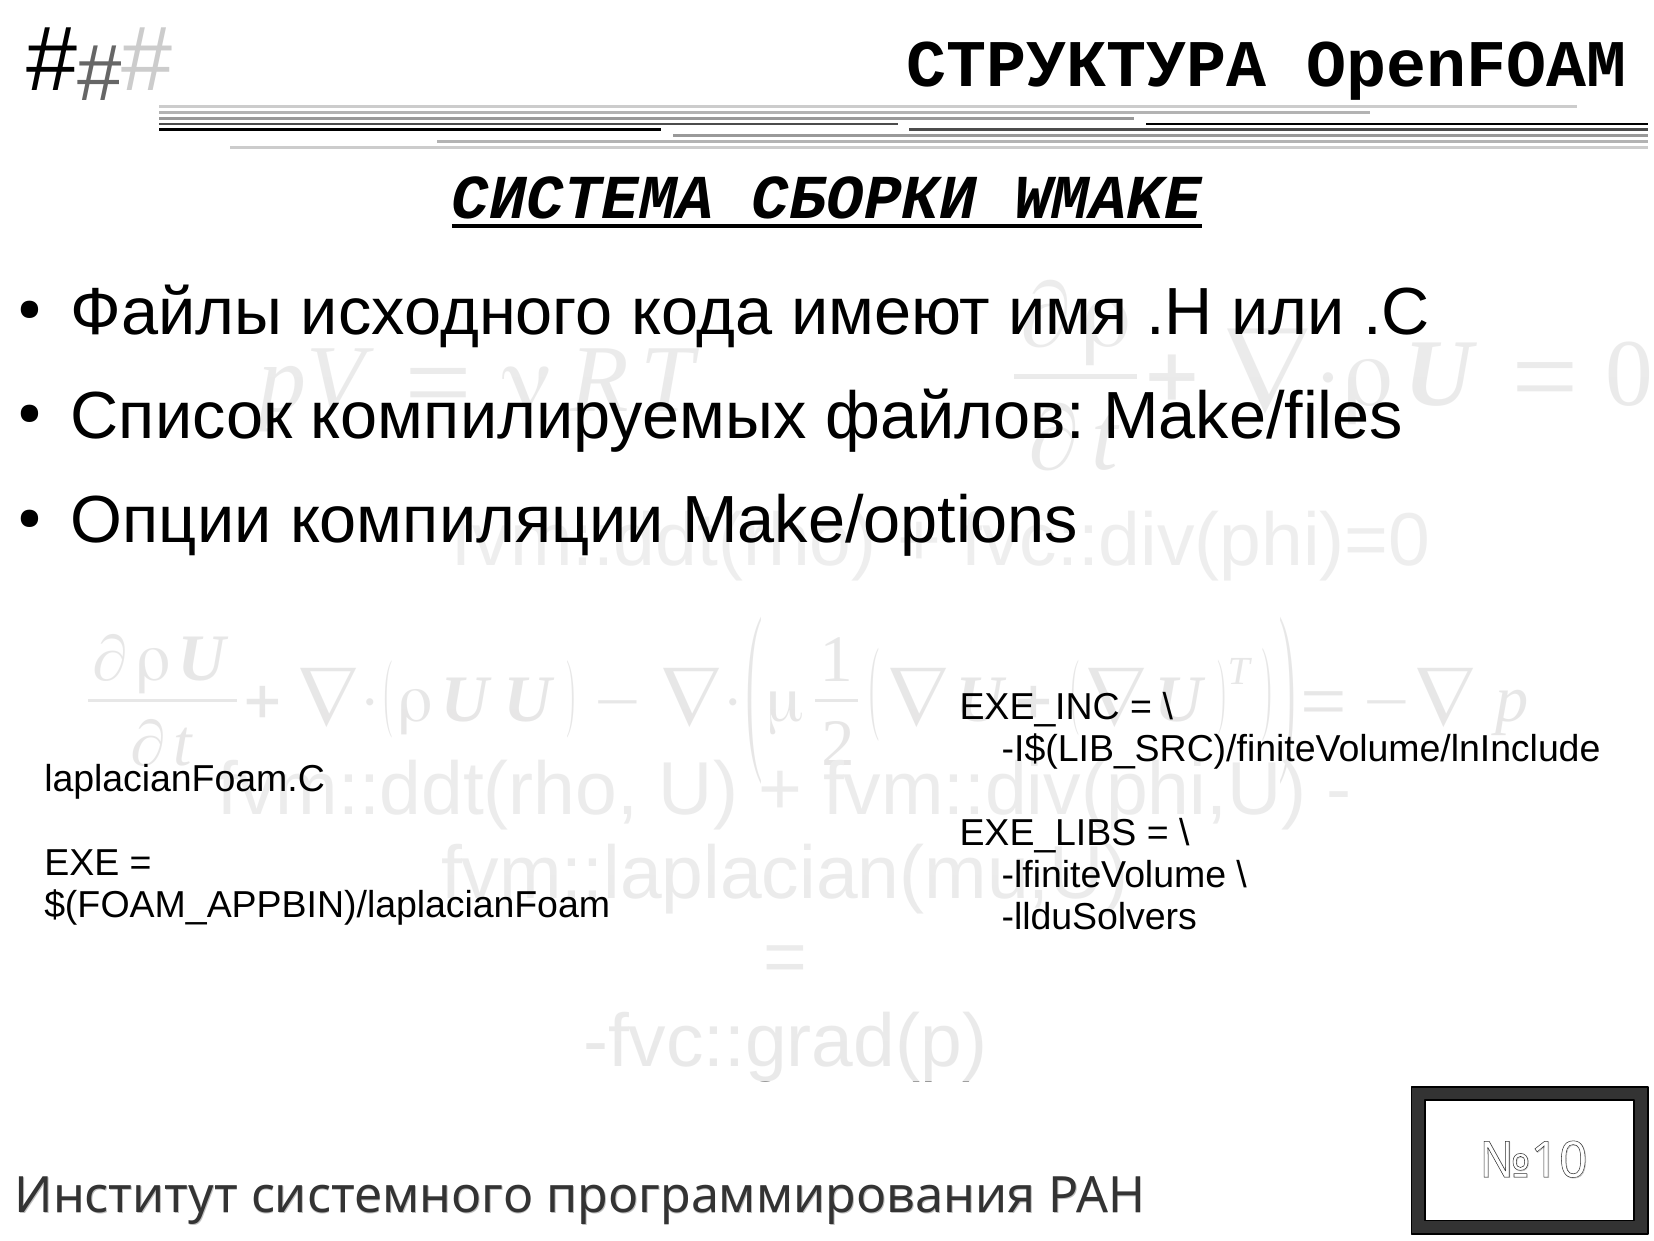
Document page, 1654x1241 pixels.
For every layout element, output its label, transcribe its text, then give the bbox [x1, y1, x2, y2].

list Файлы исходного кода имеют имя .H или .C Список компилируемых файлов: Make/files Опции компиляции Make/options [0, 274, 1654, 1093]
title СИСТЕМА СБОРКИ WMAKE [0, 147, 1654, 257]
text_box EXE_INC = \ -I$(LIB_SRC)/finiteVolume/lnInclude EXE_LIBS = \ -lfiniteVolume \ -llduSolvers [944, 678, 1616, 945]
text_box laplacianFoam.C EXE = $(FOAM_APPBIN)/laplacianFoam [29, 750, 743, 891]
